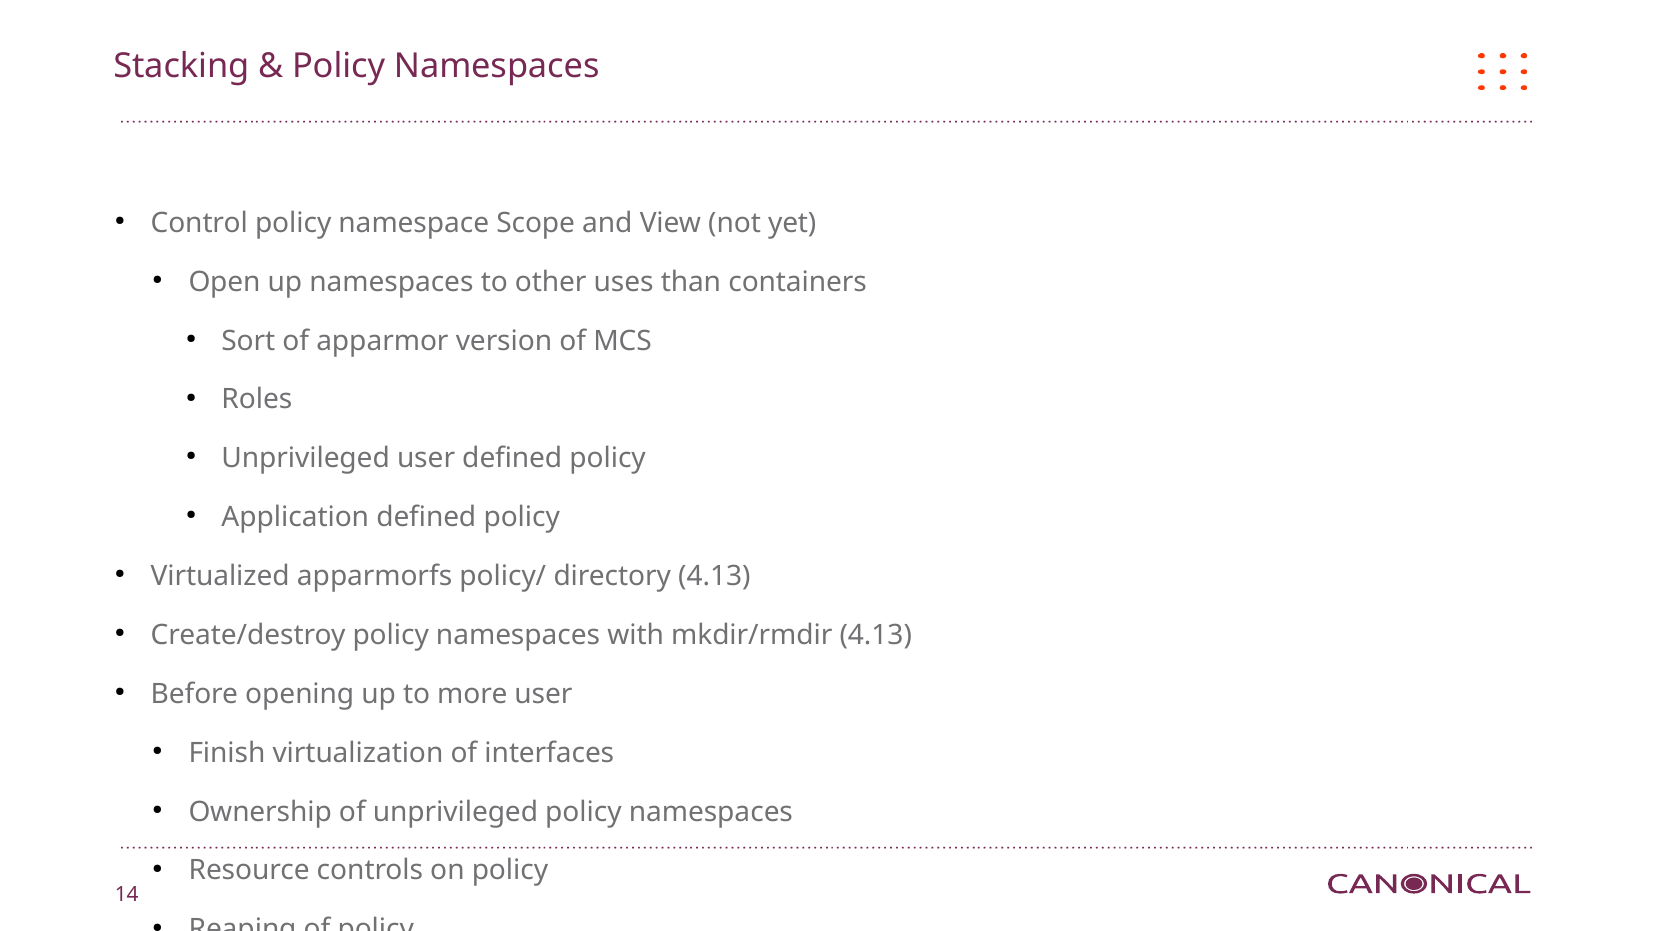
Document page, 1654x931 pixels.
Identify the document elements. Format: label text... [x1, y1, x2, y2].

list Control policy namespace Scope and View (not yet) Open up namespaces to other uses than containers Sort of apparmor version of MCS Roles Unprivileged user defined policy Application defined policy Virtualized apparmorfs policy/ directory (4.13) Create/destroy policy namespaces with mkdir/rmdir (4.13) Before opening up to more user Finish virtualization of interfaces Ownership of unprivileged policy namespaces Resource controls on policy Reaping of policy [115, 192, 1540, 876]
picture [111, 119, 1533, 124]
picture [1478, 53, 1527, 90]
title Stacking & Policy Namespaces [113, 48, 1382, 81]
